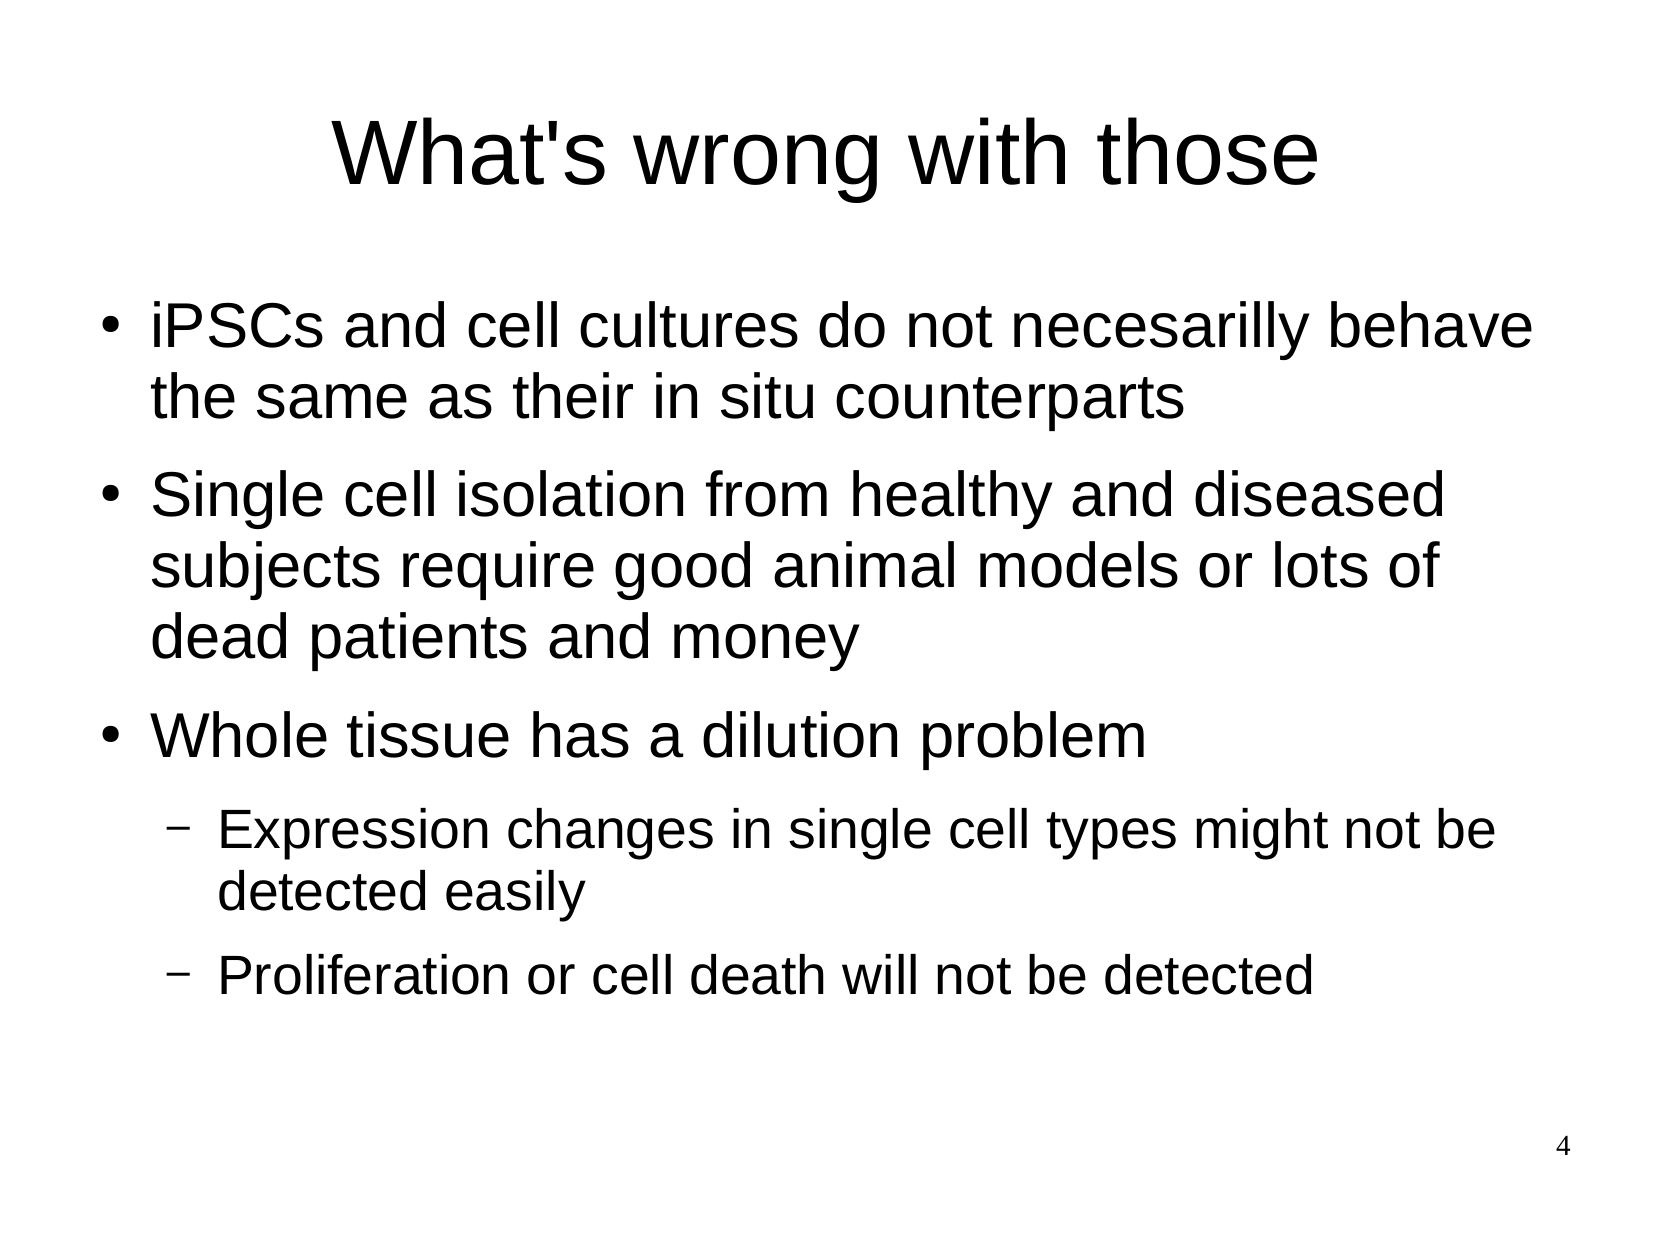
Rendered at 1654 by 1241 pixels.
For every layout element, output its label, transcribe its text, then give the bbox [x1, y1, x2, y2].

title What's wrong with those [82, 49, 1571, 257]
list iPSCs and cell cultures do not necesarilly behave the same as their in situ counterparts Single cell isolation from healthy and diseased subjects require good animal models or lots of dead patients and money Whole tissue has a dilution problem Expression changes in single cell types might not be detected easily Proliferation or cell death will not be detected [82, 290, 1571, 1010]
